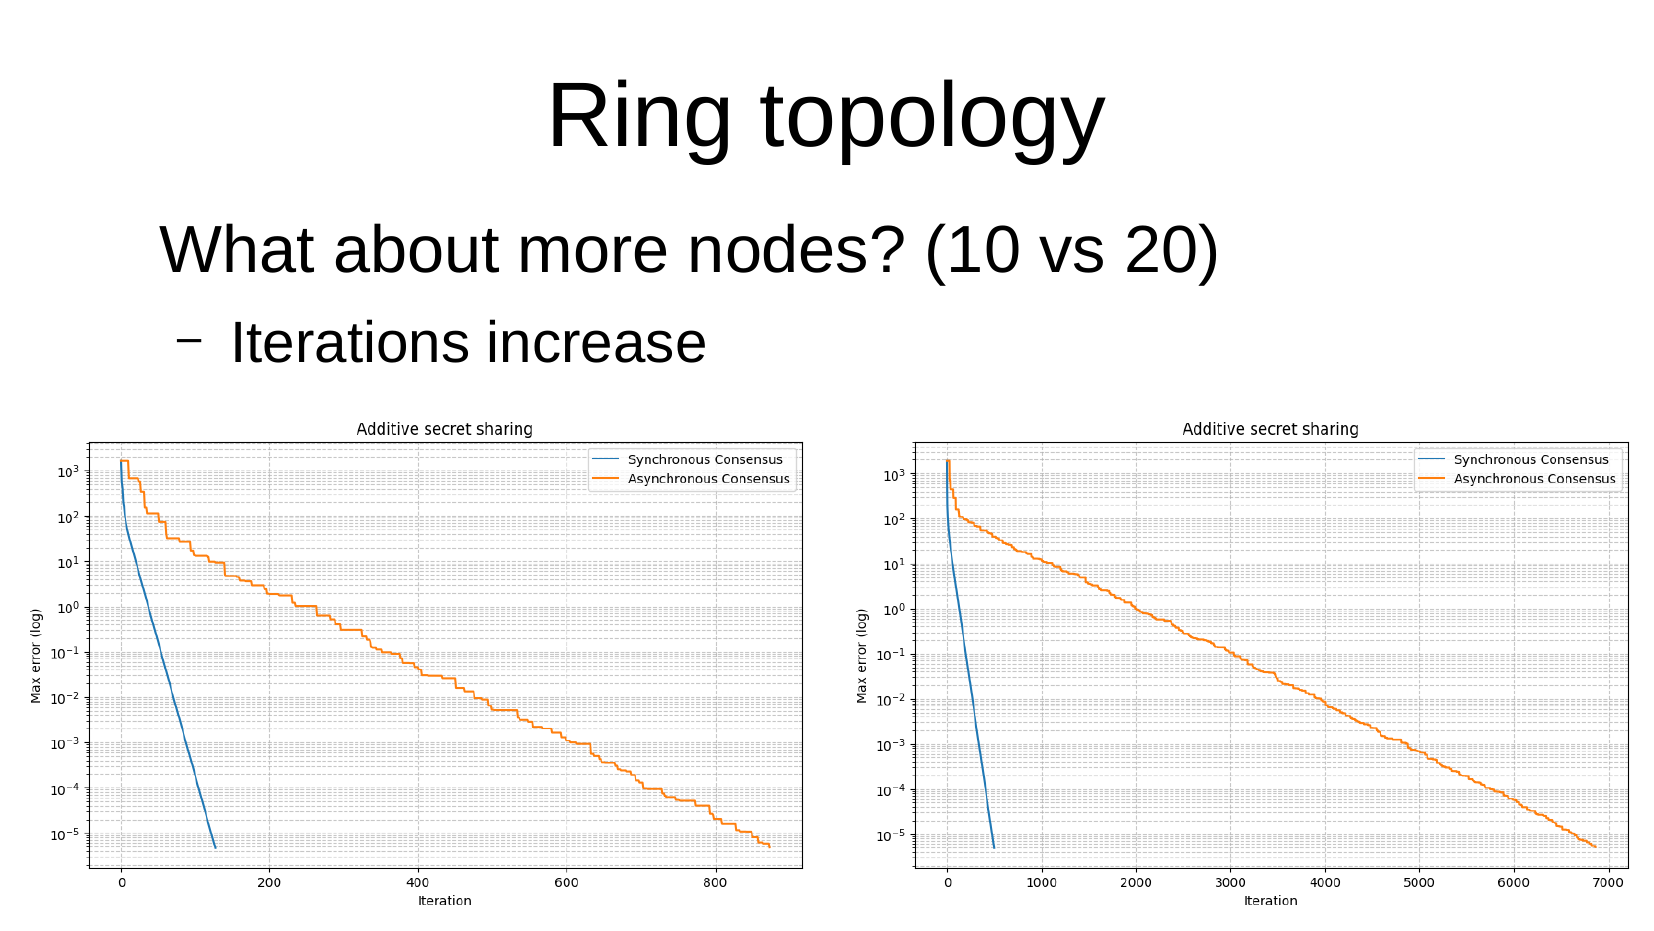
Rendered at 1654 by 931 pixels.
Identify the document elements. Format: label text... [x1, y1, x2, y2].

picture [847, 412, 1636, 916]
title Ring topology [82, 37, 1571, 193]
list What about more nodes? (10 vs 20) Iterations increase [88, 211, 1577, 752]
picture [21, 412, 810, 916]
